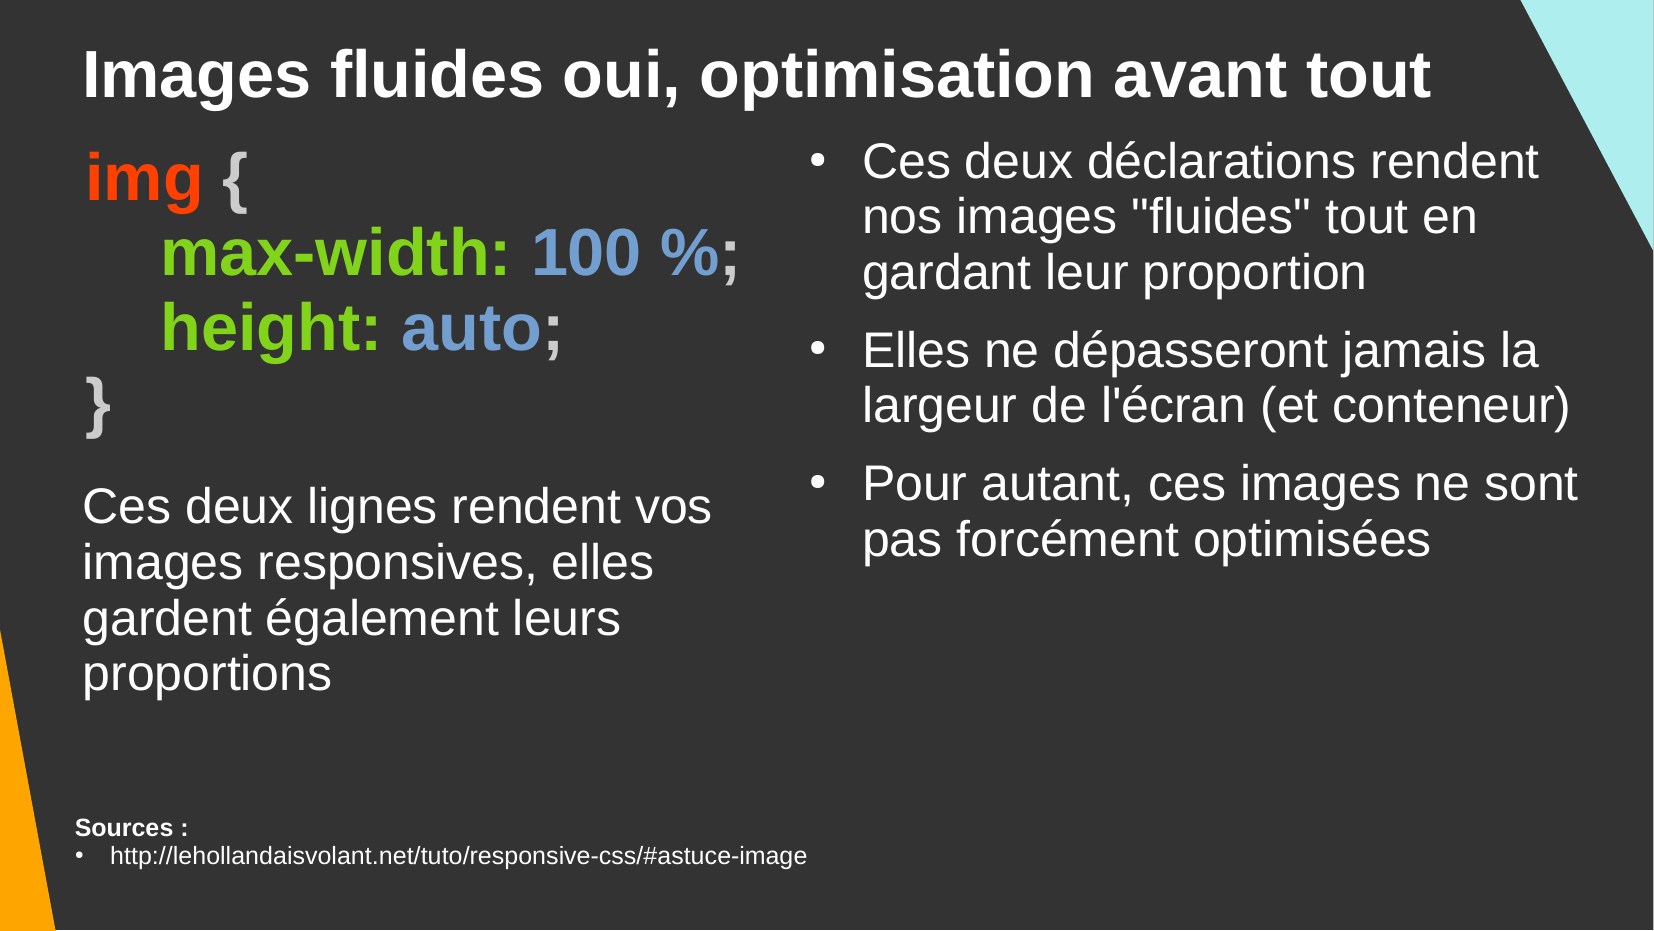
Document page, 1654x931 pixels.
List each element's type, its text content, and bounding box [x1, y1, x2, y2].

list Ces deux déclarations rendent nos images "fluides" tout en gardant leur proportion Elles ne dépasseront jamais la largeur de l'écran (et conteneur) Pour autant, ces images ne sont pas forcément optimisées [791, 132, 1583, 798]
text_box img { max-width: 100 %; height: auto; } [70, 132, 780, 447]
title Ces deux lignes rendent vos images responsives, elles gardent également leurs proportions [82, 478, 745, 702]
text_box [0, 629, 56, 931]
title Images fluides oui, optimisation avant tout [82, 37, 1571, 114]
text_box Sources : http://lehollandaisvolant.net/tuto/responsive-css/#astuce-image [60, 806, 1546, 931]
text_box [1520, 0, 1654, 253]
